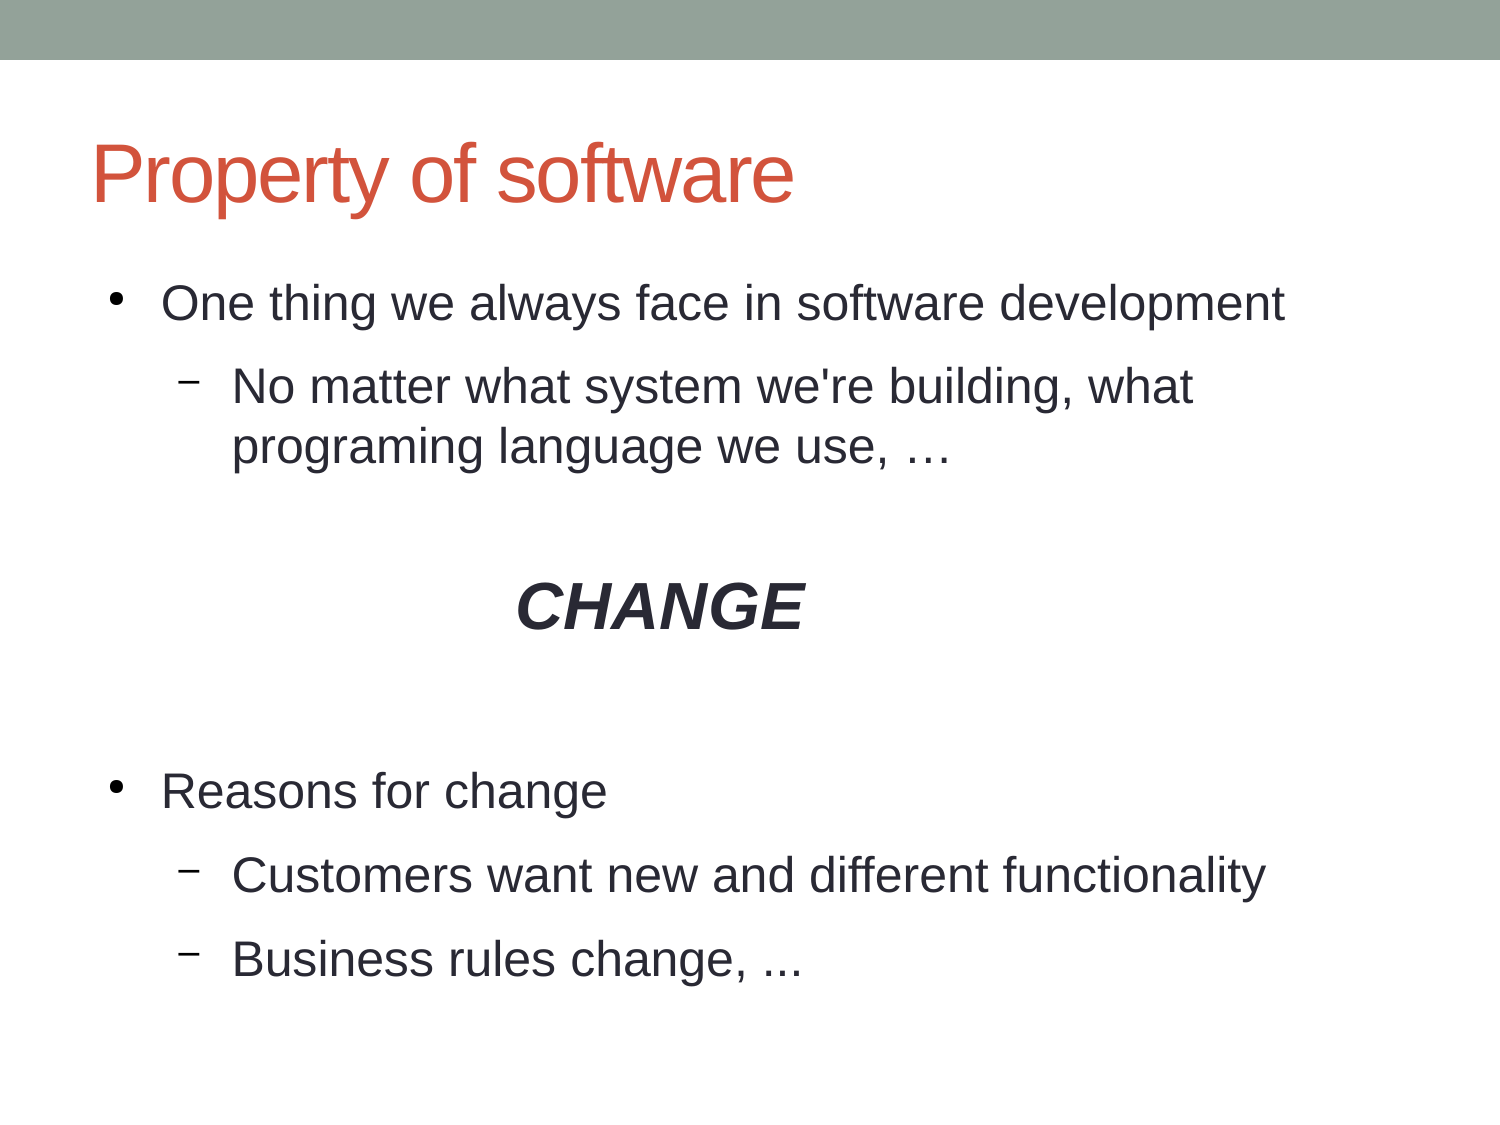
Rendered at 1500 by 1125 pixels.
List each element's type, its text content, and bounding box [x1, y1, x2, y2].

title Property of software [75, 87, 1425, 250]
list One thing we always face in software development No matter what system we're building, what programing language we use, … CHANGE Reasons for change Customers want new and different functionality Business rules change, ... [75, 262, 1425, 1063]
